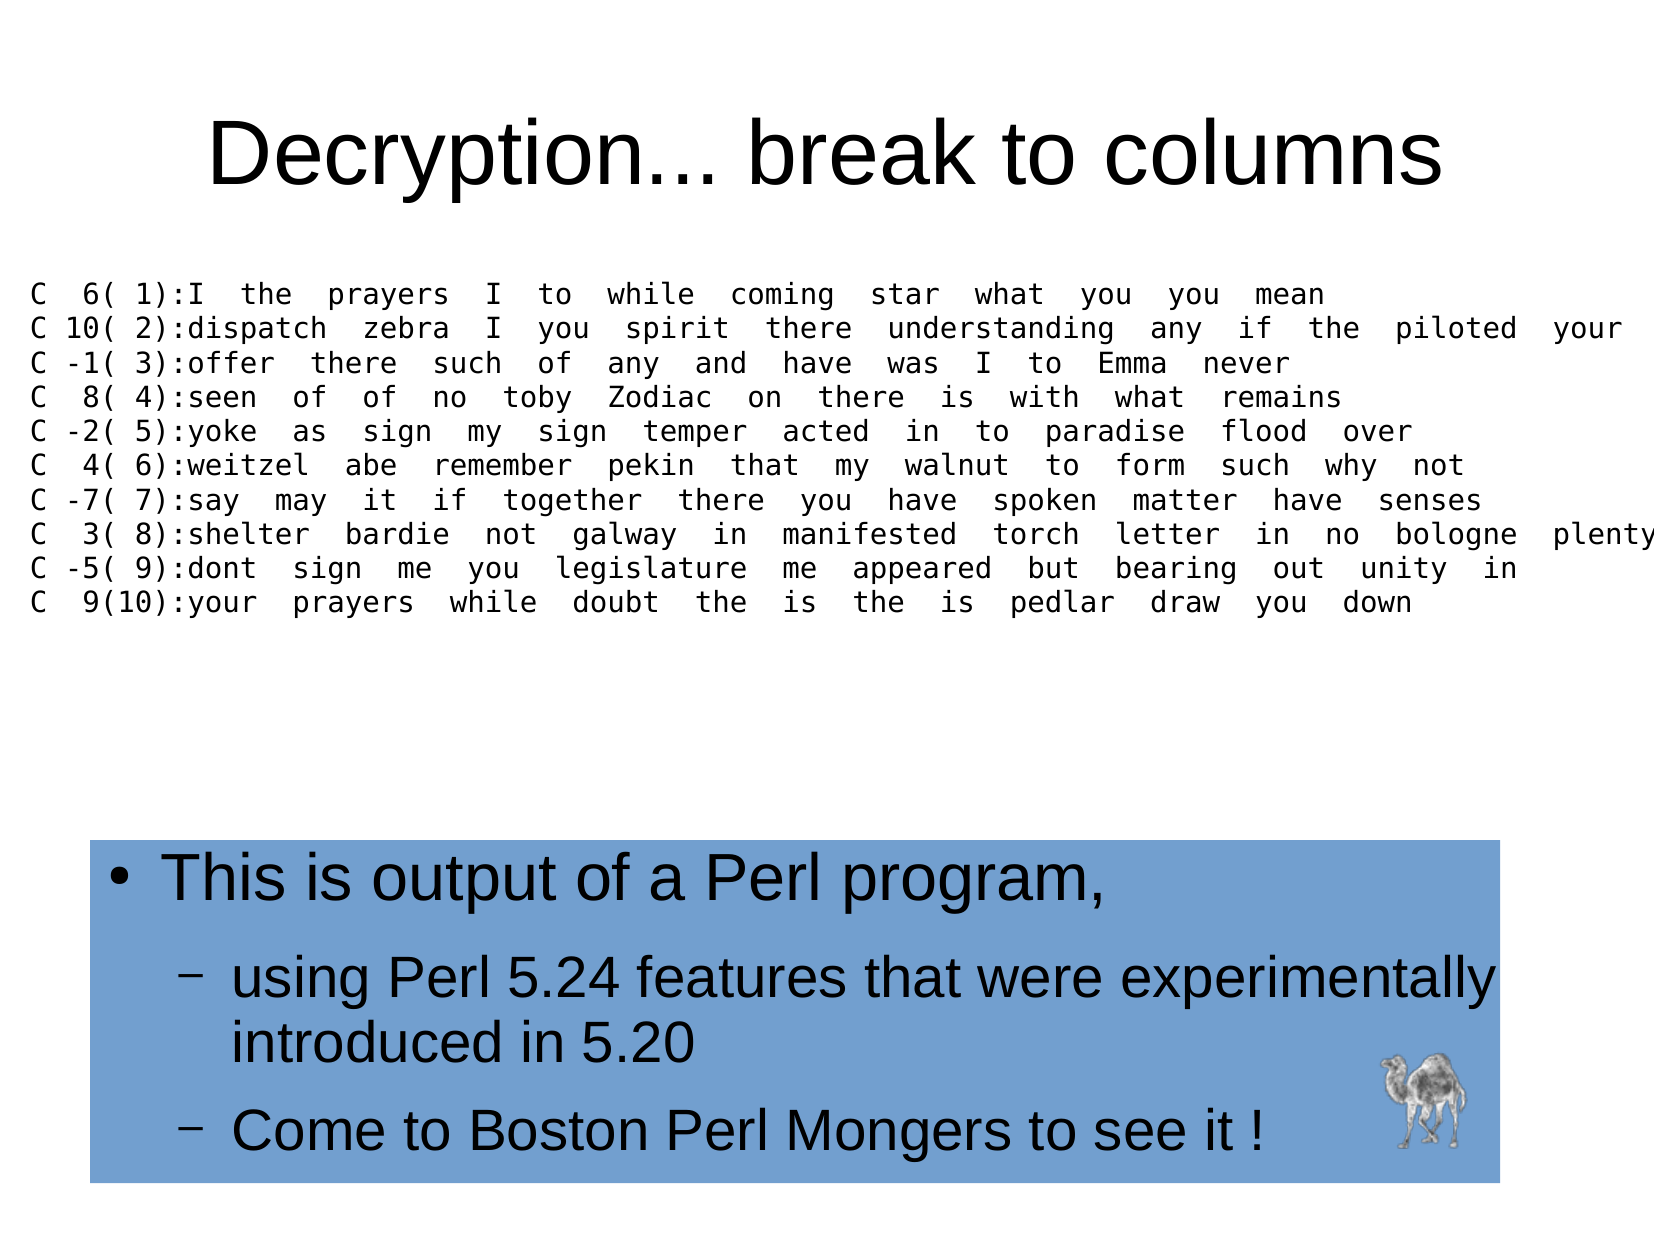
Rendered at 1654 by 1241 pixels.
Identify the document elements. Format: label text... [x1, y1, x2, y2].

title Decryption... break to columns [82, 49, 1571, 257]
text_box C 6( 1):I the prayers I to while coming star what you you mean C 10( 2):dispatch zebra I you spirit there understanding any if the piloted your C -1( 3):offer there such of any and have was I to Emma never C 8( 4):seen of of no toby Zodiac on there is with what remains C -2( 5):yoke as sign my sign temper acted in to paradise flood over C 4( 6):weitzel abe remember pekin that my walnut to form such why not C -7( 7):say may it if together there you have spoken matter have senses C 3( 8):shelter bardie not galway in manifested torch letter in no bologne plenty C -5( 9):dont sign me you legislature me appeared but bearing out unity in C 9(10):your prayers while doubt the is the is pedlar draw you down [15, 270, 1654, 662]
list This is output of a Perl program, using Perl 5.24 features that were experimentally introduced in 5.20 Come to Boston Perl Mongers to see it ! [90, 840, 1501, 1184]
picture [1376, 1049, 1471, 1152]
